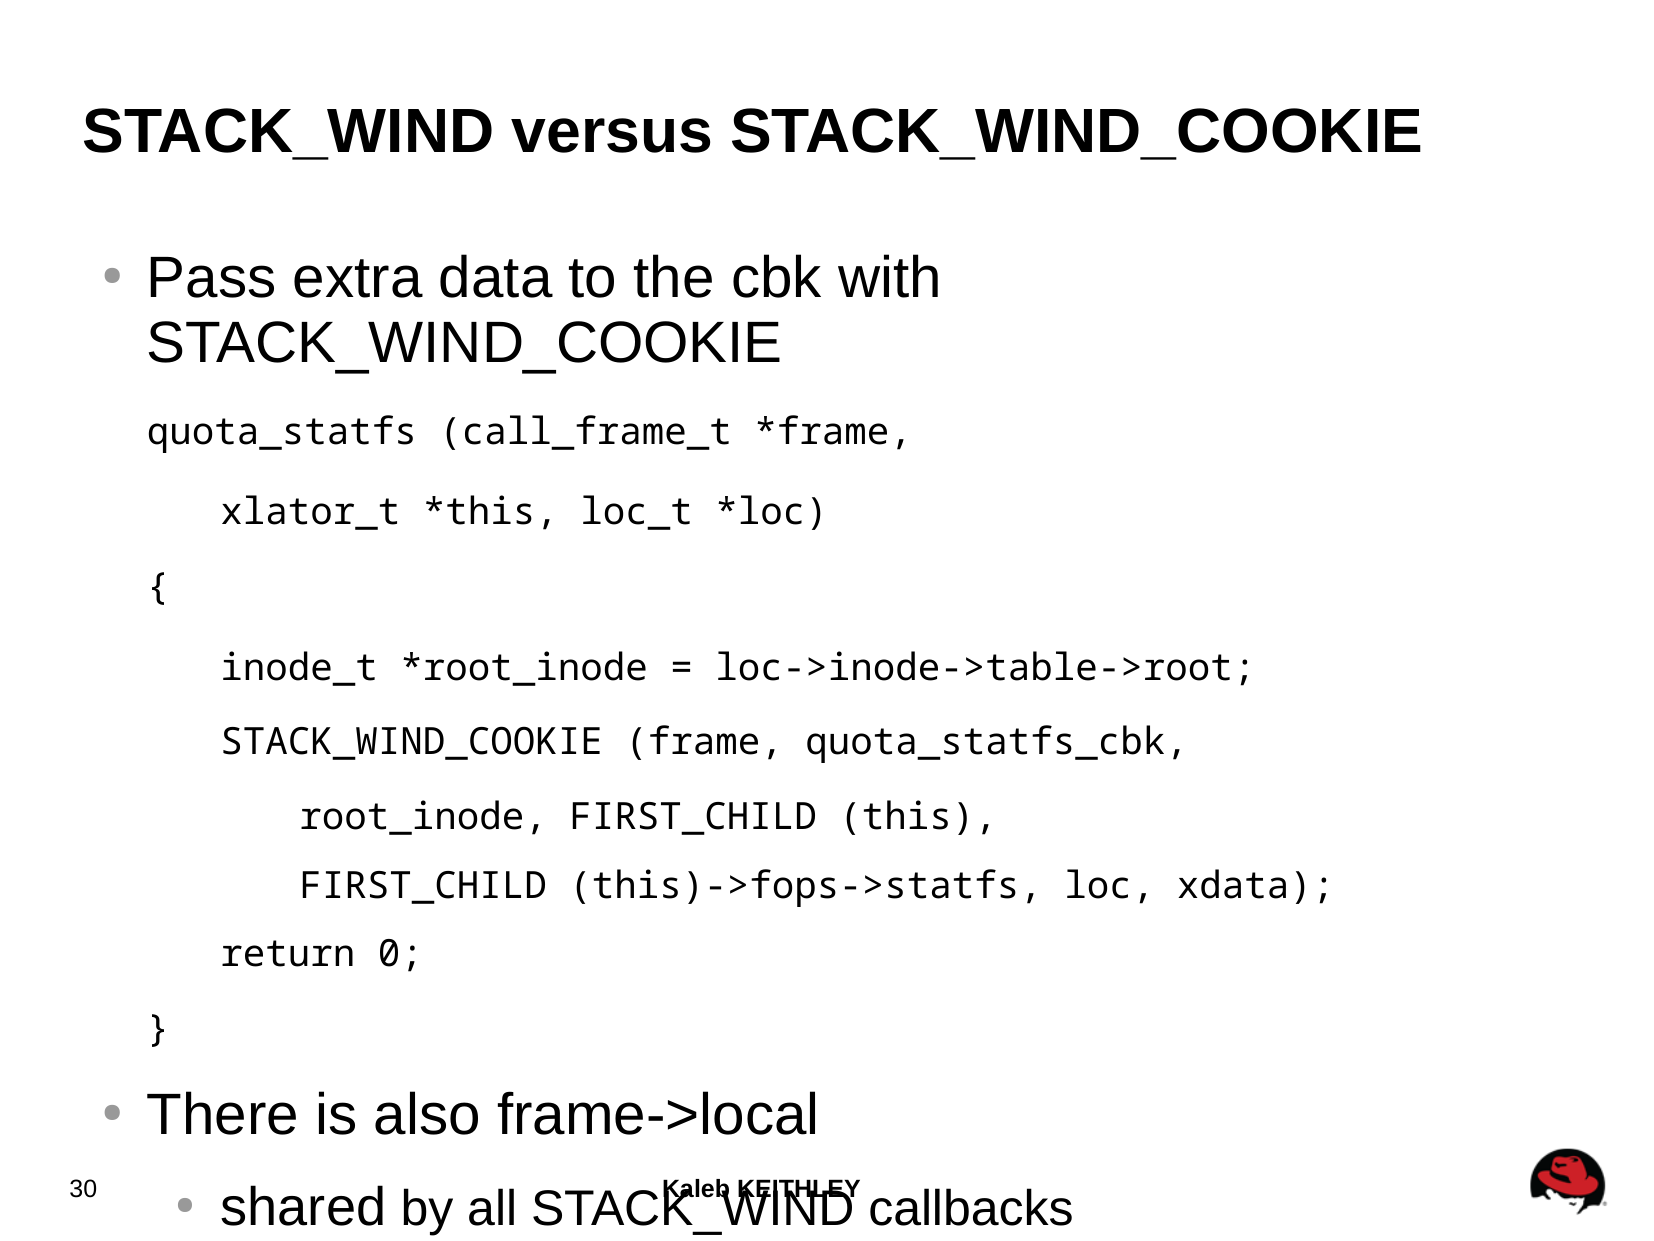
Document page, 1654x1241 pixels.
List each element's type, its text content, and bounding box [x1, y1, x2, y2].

list Pass extra data to the cbk with STACK_WIND_COOKIE quota_statfs (call_frame_t *frame, xlator_t *this, loc_t *loc) { inode_t *root_inode = loc->inode->table->root; STACK_WIND_COOKIE (frame, quota_statfs_cbk, root_inode, FIRST_CHILD (this), FIRST_CHILD (this)->fops->statfs, loc, xdata); return 0; } There is also frame->local shared by all STACK_WIND callbacks [86, 244, 1576, 1241]
title STACK_WIND versus STACK_WIND_COOKIE [82, 37, 1571, 226]
picture [1576, 1146, 1613, 1224]
